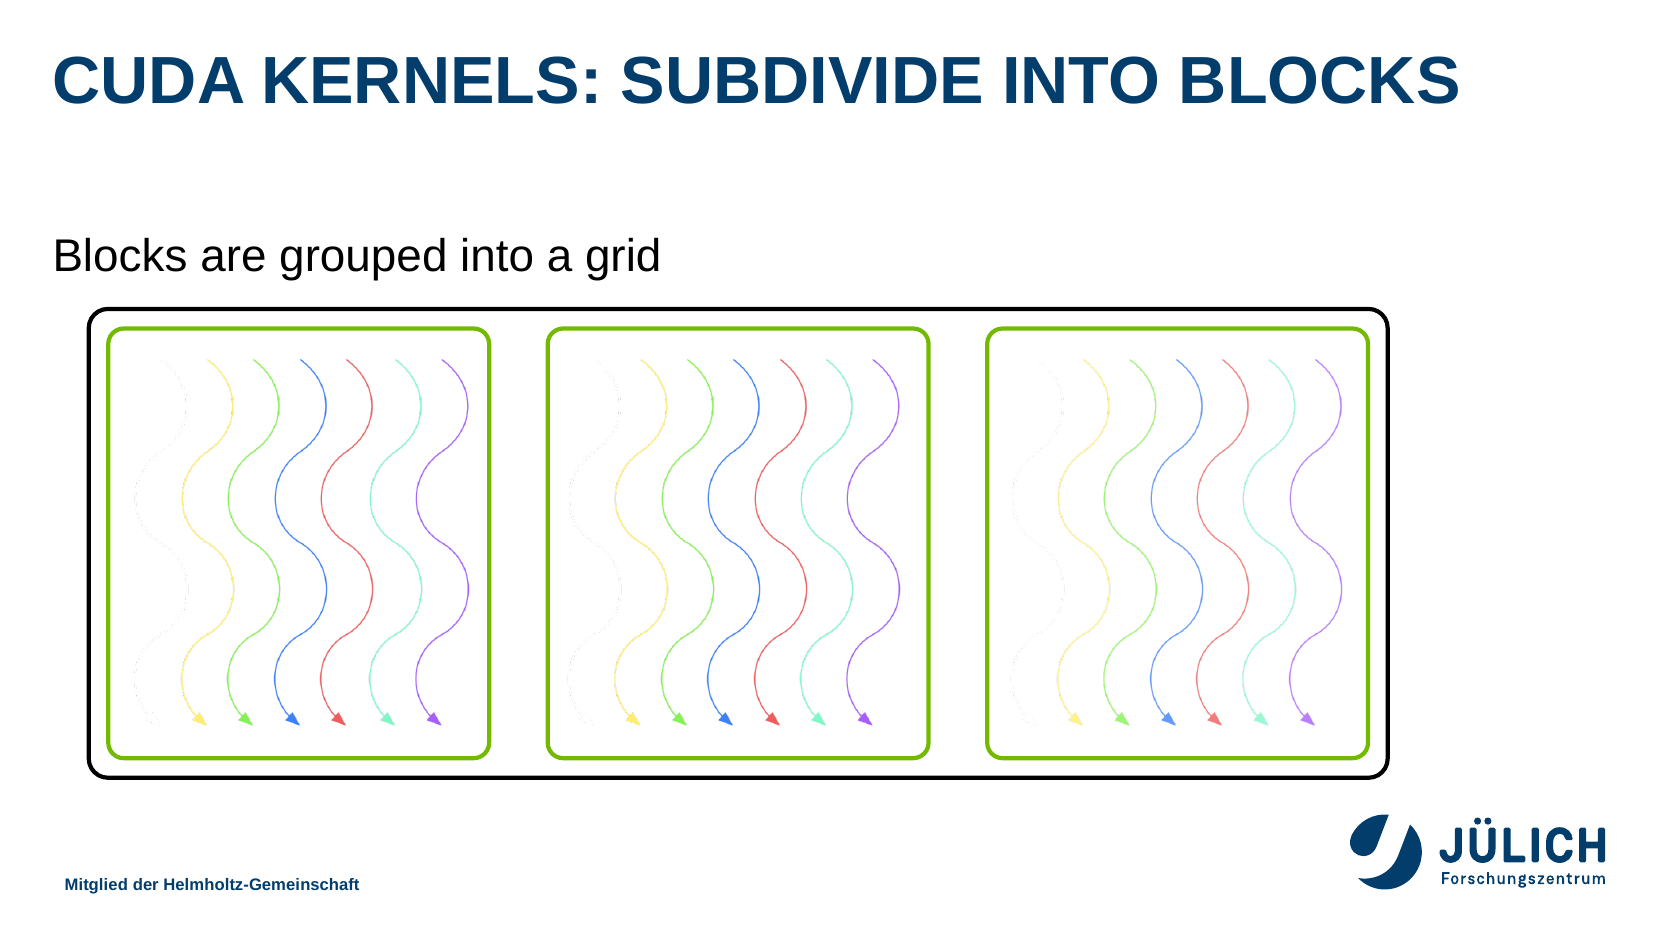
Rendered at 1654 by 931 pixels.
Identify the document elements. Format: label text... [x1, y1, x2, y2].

picture [557, 357, 910, 728]
title CUDA Kernels: Subdivide into Blocks [52, 43, 1606, 194]
text_box [547, 328, 929, 759]
list Blocks are grouped into a grid [52, 217, 1606, 757]
picture [123, 357, 479, 728]
list Blocks are grouped into a grid [91, 312, 1385, 757]
text_box [987, 328, 1369, 759]
text_box [108, 328, 490, 759]
